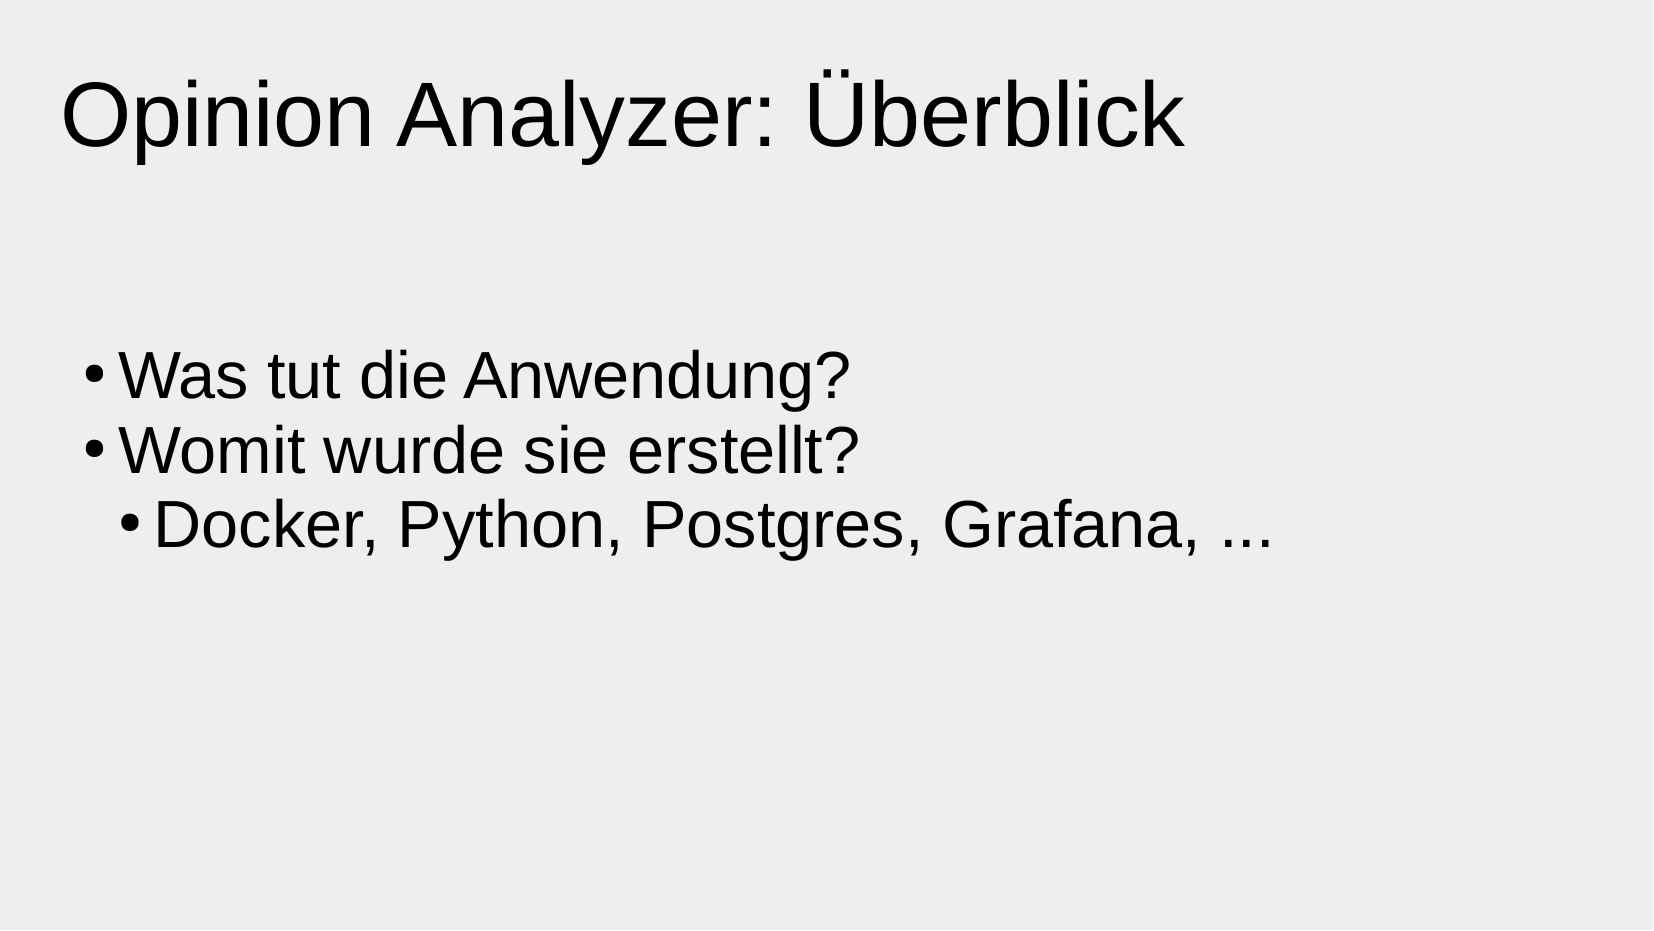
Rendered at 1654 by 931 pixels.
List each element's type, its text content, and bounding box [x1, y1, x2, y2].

subtitle Was tut die Anwendung? Womit wurde sie erstellt? Docker, Python, Postgres, Grafana, ... [82, 217, 1571, 758]
title Opinion Analyzer: Überblick [60, 37, 1591, 193]
